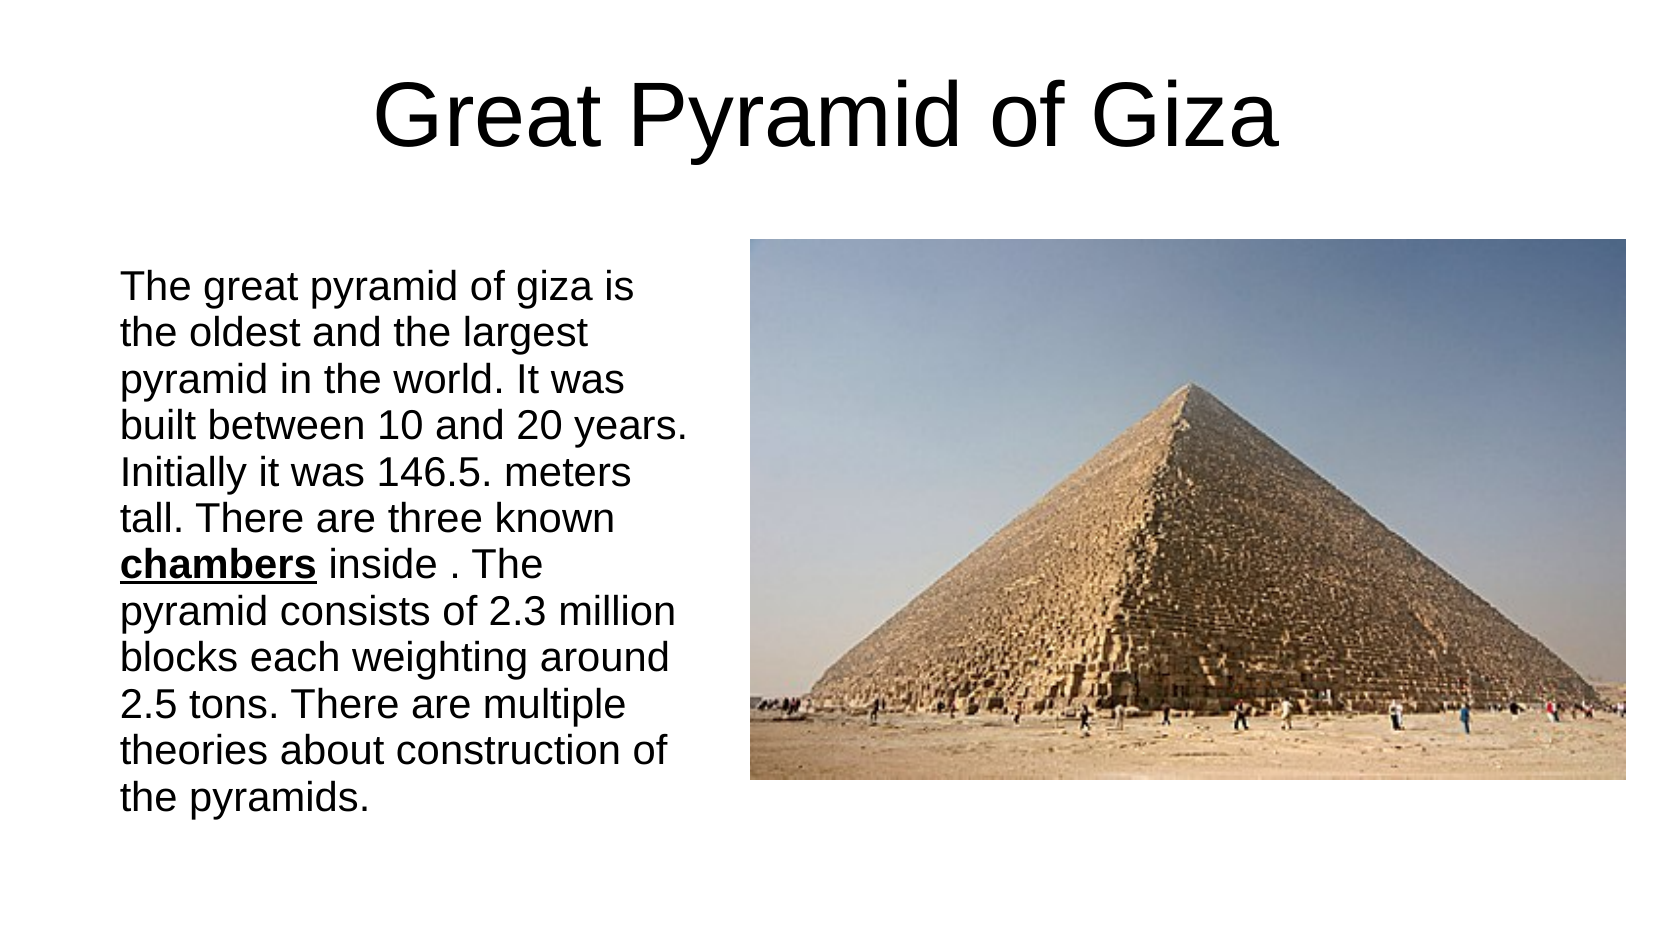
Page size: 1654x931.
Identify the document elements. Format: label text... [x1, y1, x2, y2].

title Great Pyramid of Giza [82, 37, 1571, 193]
picture [750, 239, 1626, 780]
text_box The great pyramid of giza is the oldest and the largest pyramid in the world. It was built between 10 and 20 years. Initially it was 146.5. meters tall. There are three known chambers inside . The pyramid consists of 2.3 million blocks each weighting around 2.5 tons. There are multiple theories about construction of the pyramids. [105, 255, 710, 828]
